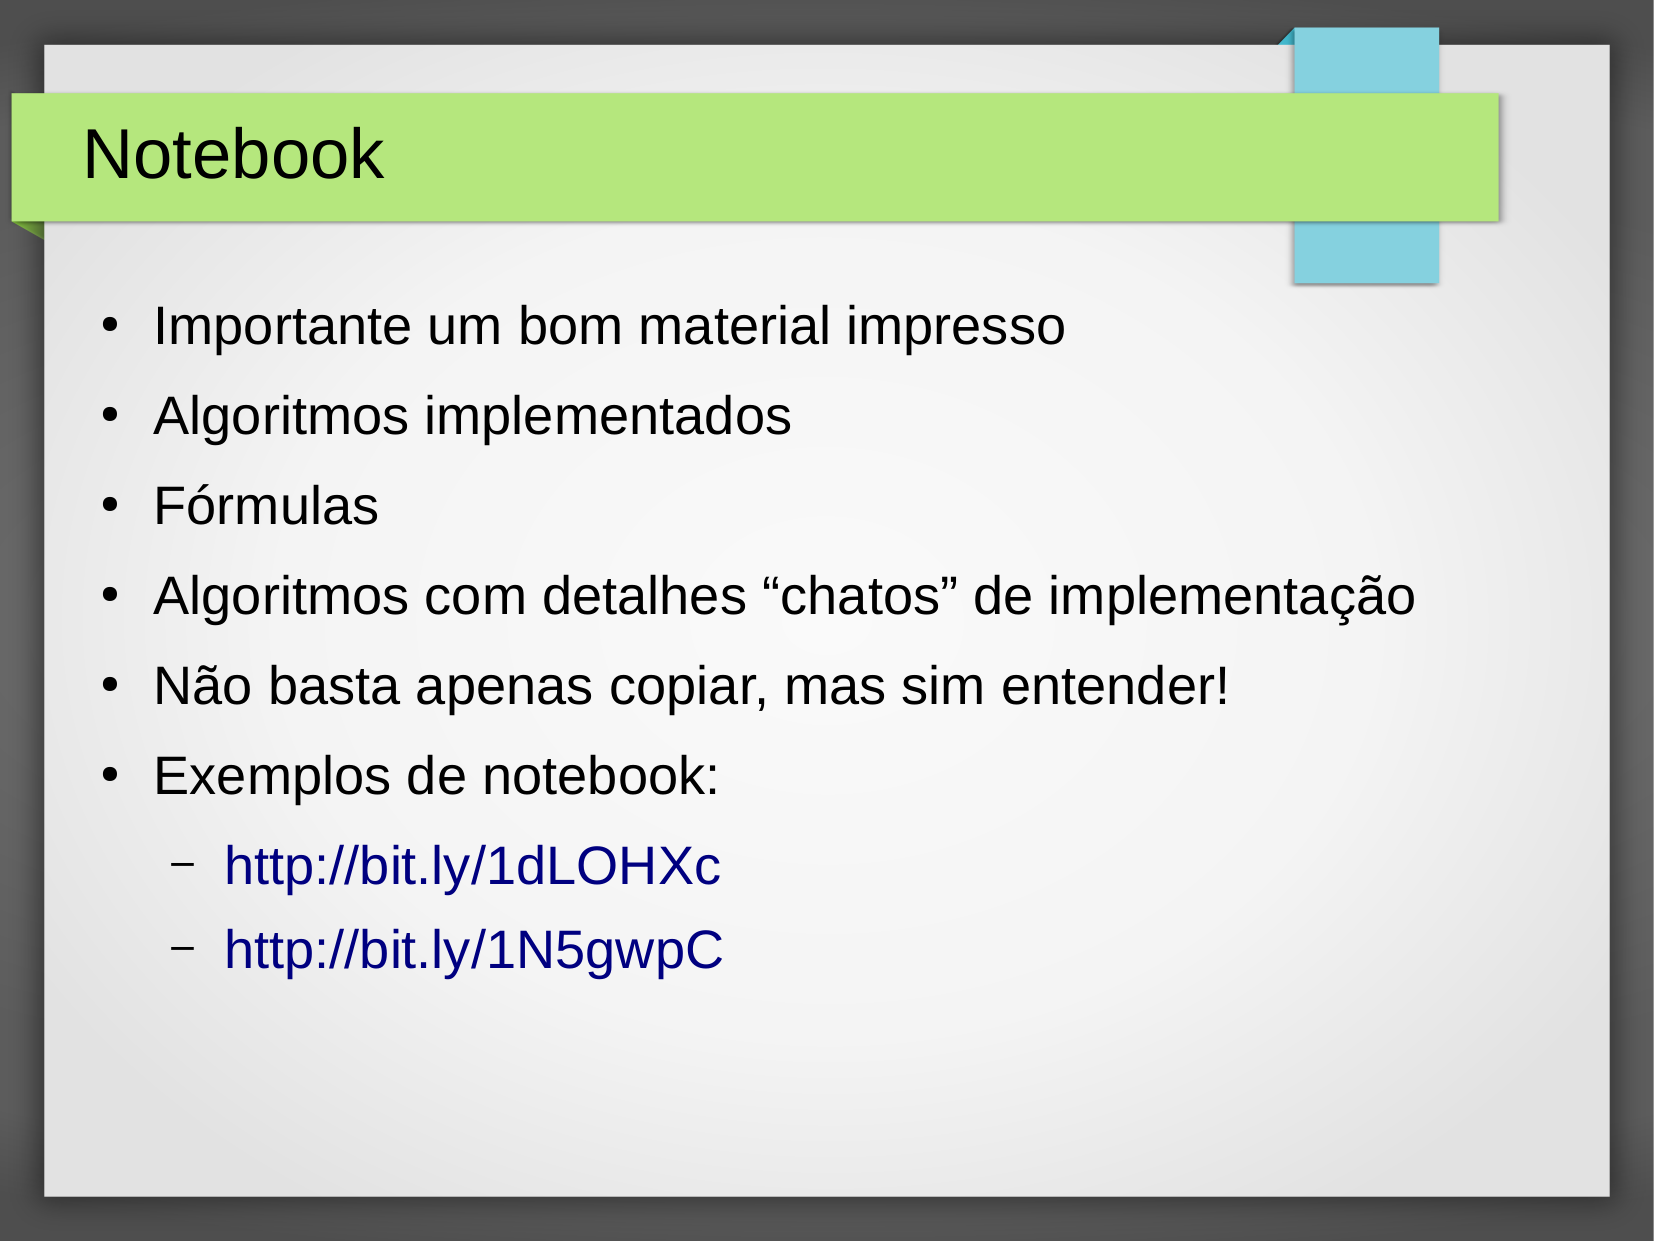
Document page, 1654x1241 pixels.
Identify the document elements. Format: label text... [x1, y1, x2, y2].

picture [0, 0, 1654, 1241]
list Importante um bom material impresso Algoritmos implementados Fórmulas Algoritmos com detalhes “chatos” de implementação Não basta apenas copiar, mas sim entender! Exemplos de notebook: http://bit.ly/1dLOHXc http://bit.ly/1N5gwpC [82, 295, 1571, 1015]
title Notebook [82, 94, 1264, 213]
